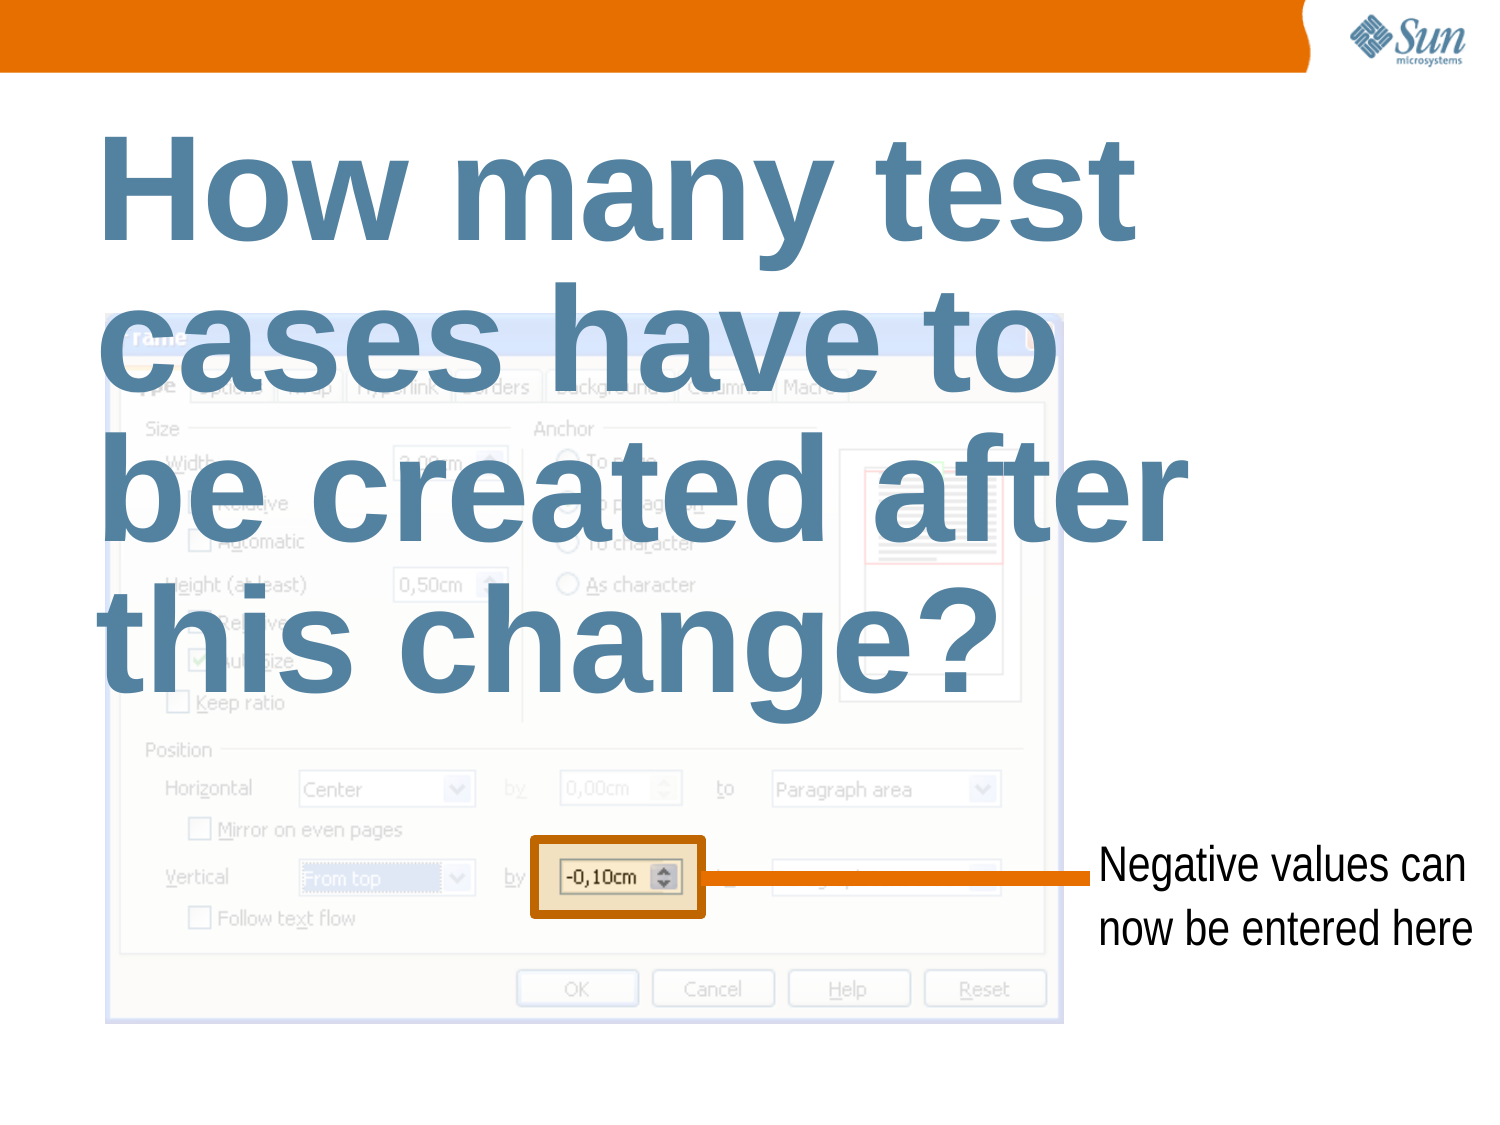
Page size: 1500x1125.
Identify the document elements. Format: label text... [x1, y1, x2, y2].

text_box How many test cases have to be created after this change? [95, 119, 1276, 740]
picture [0, 0, 1500, 75]
text_box [98, 740, 1070, 1030]
text_box Negative values can now be entered here [1098, 843, 1468, 963]
